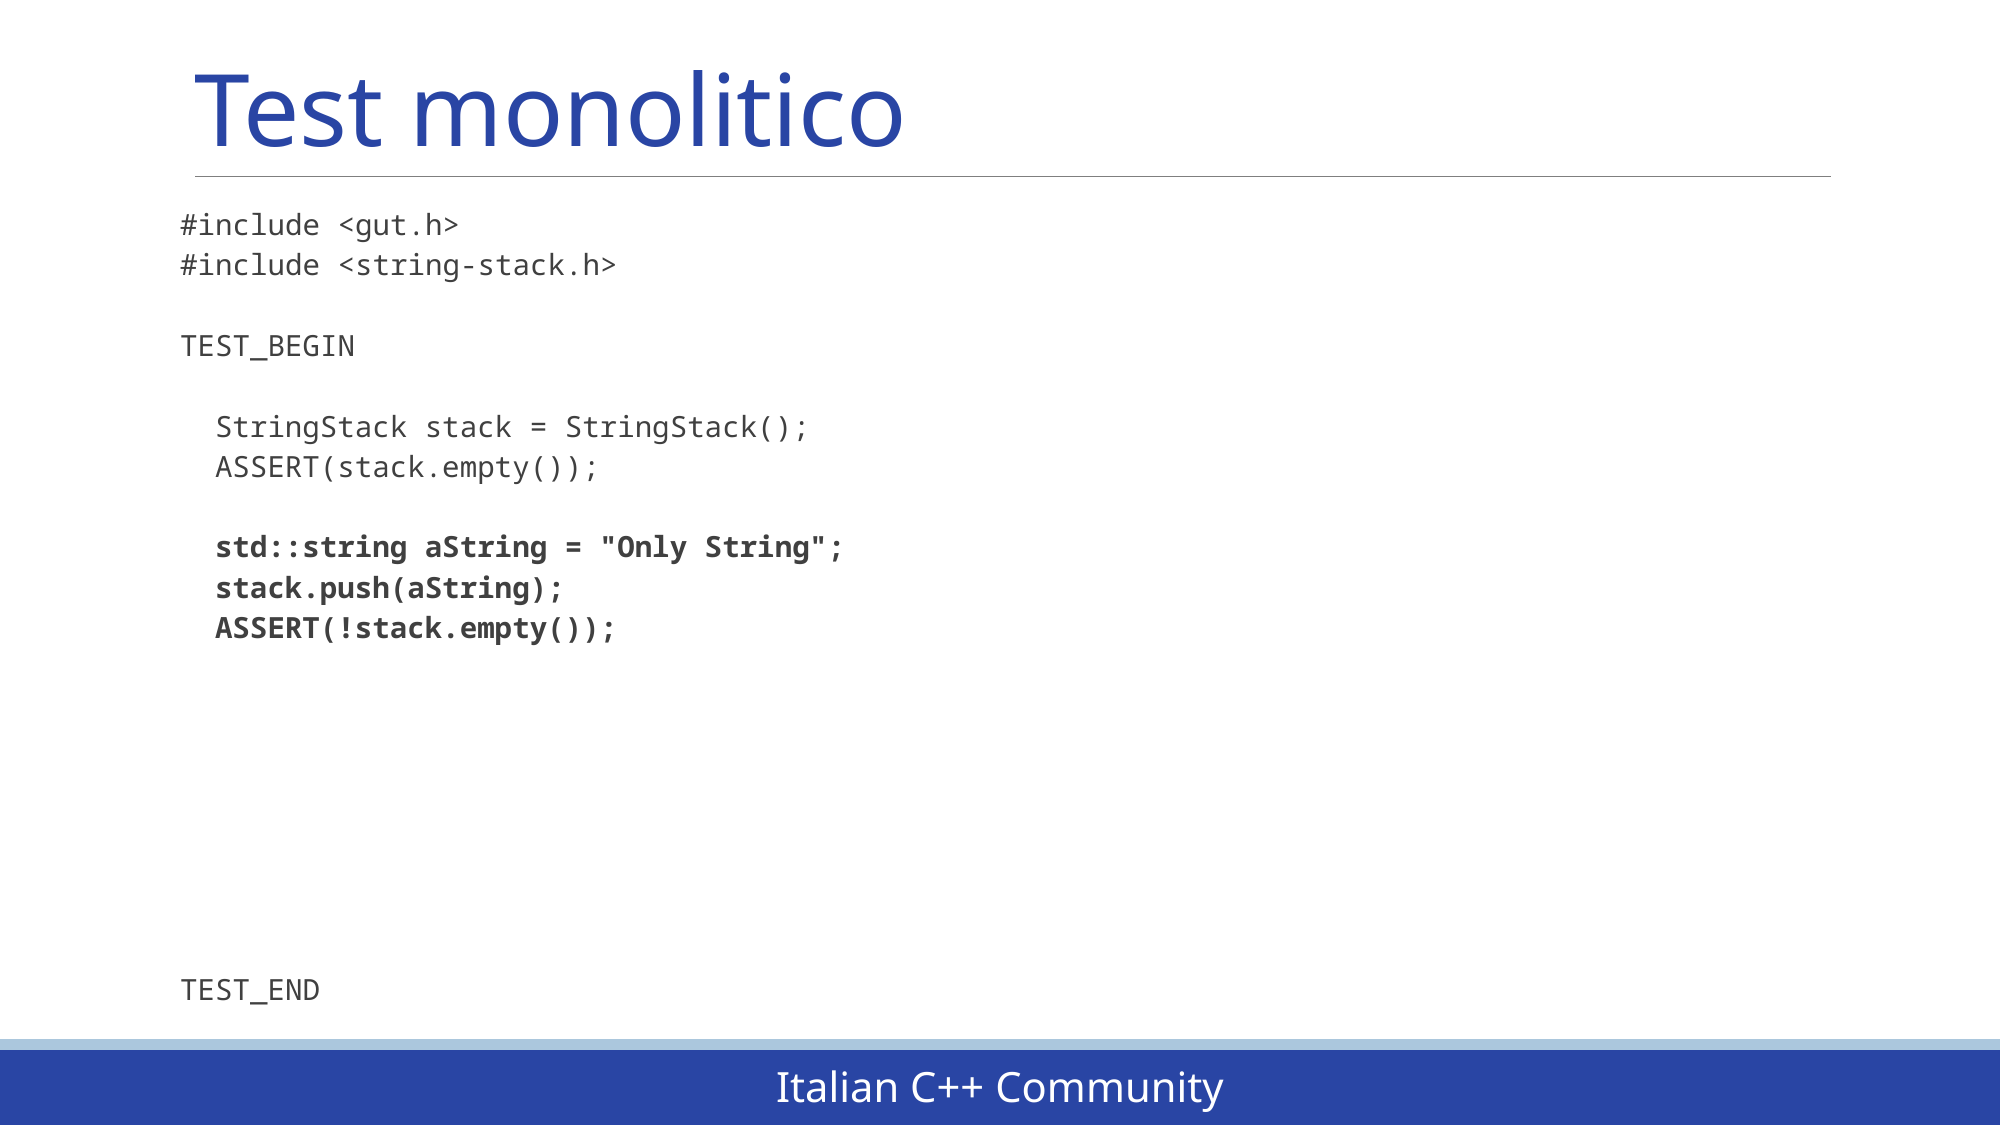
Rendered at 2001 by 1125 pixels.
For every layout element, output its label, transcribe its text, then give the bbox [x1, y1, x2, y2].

list #include <gut.h> #include <string-stack.h> TEST_BEGIN StringStack stack = StringStack(); ASSERT(stack.empty()); std::string aString = "Only String"; stack.push(aString); ASSERT(!stack.empty()); TEST_END [179, 202, 1830, 1011]
title Test monolitico [179, 2, 1830, 175]
